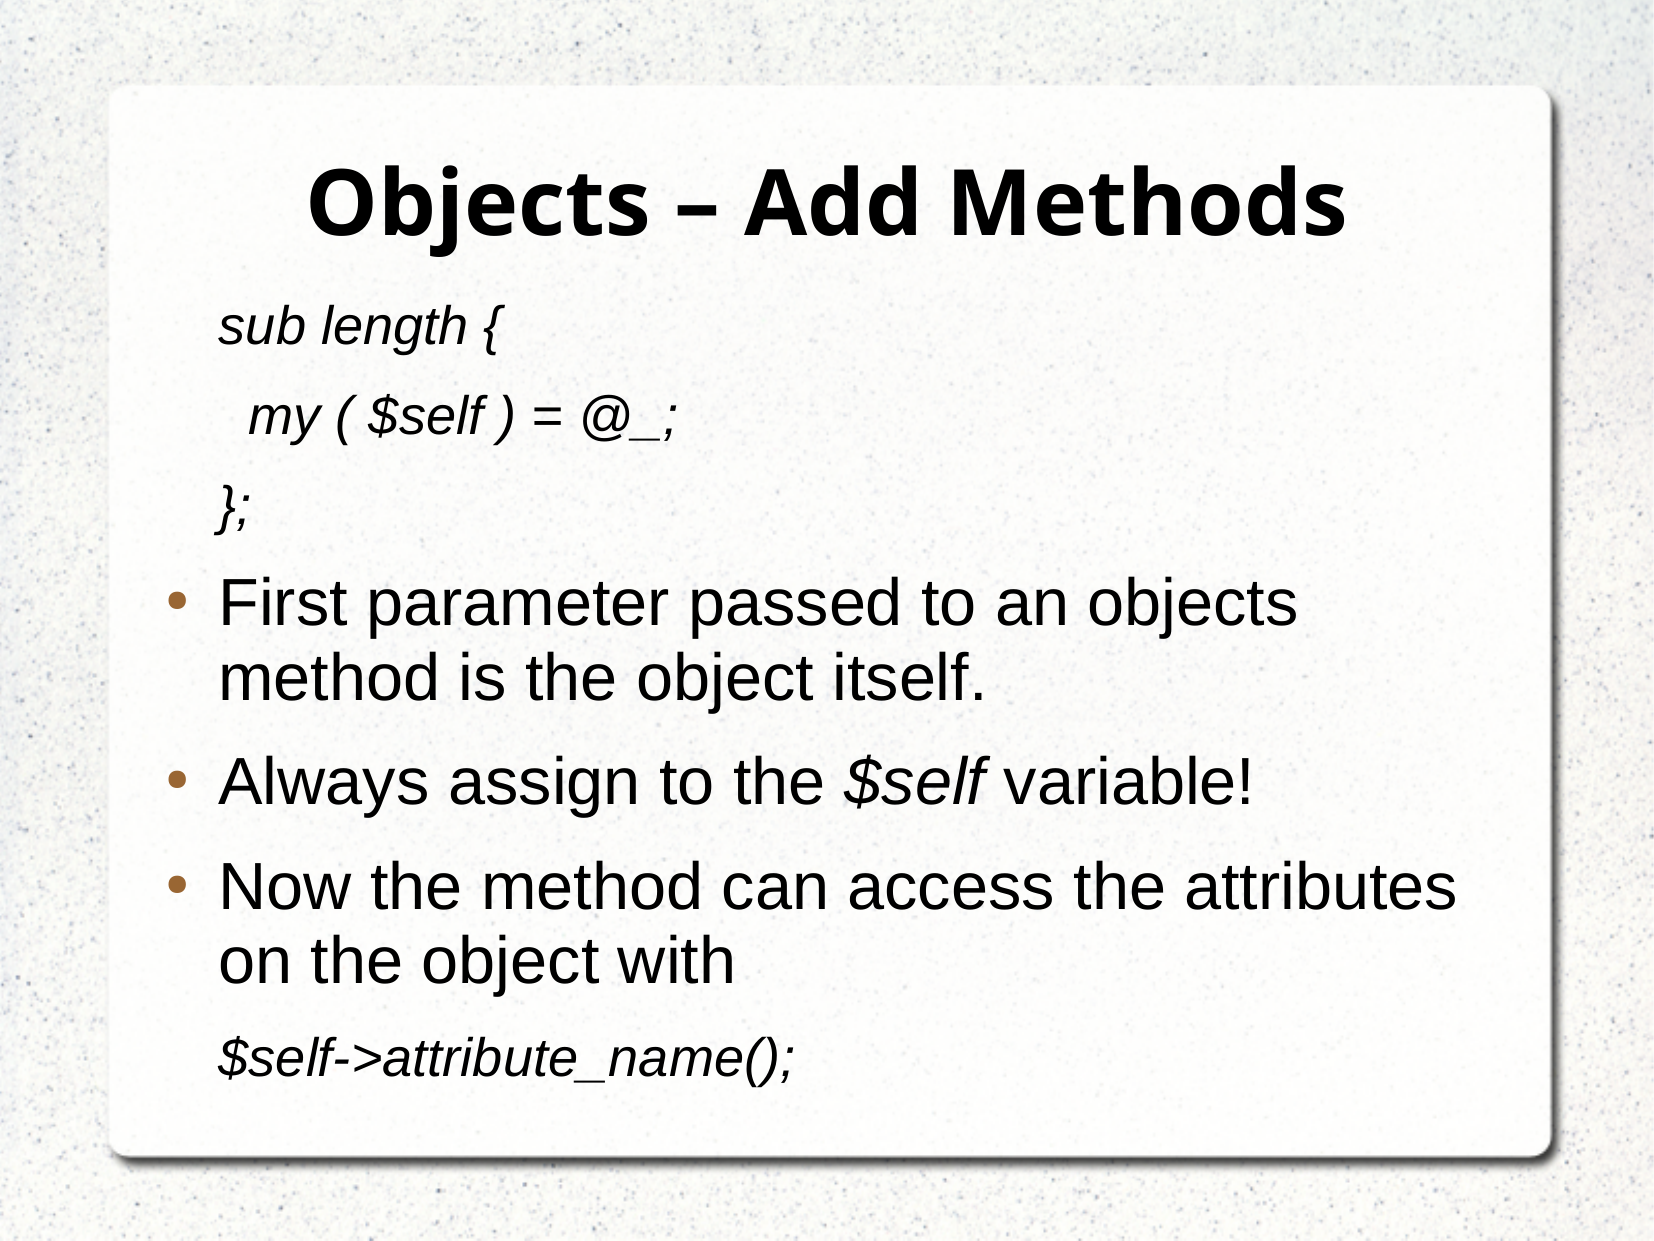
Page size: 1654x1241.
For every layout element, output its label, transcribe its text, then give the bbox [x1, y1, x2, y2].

picture [0, 0, 1654, 1241]
title Objects – Add Methods [118, 96, 1536, 304]
list sub length { my ( $self ) = @_; }; First parameter passed to an objects method is the object itself. Always assign to the $self variable! Now the method can access the attributes on the object with $self->attribute_name(); [147, 295, 1506, 1088]
